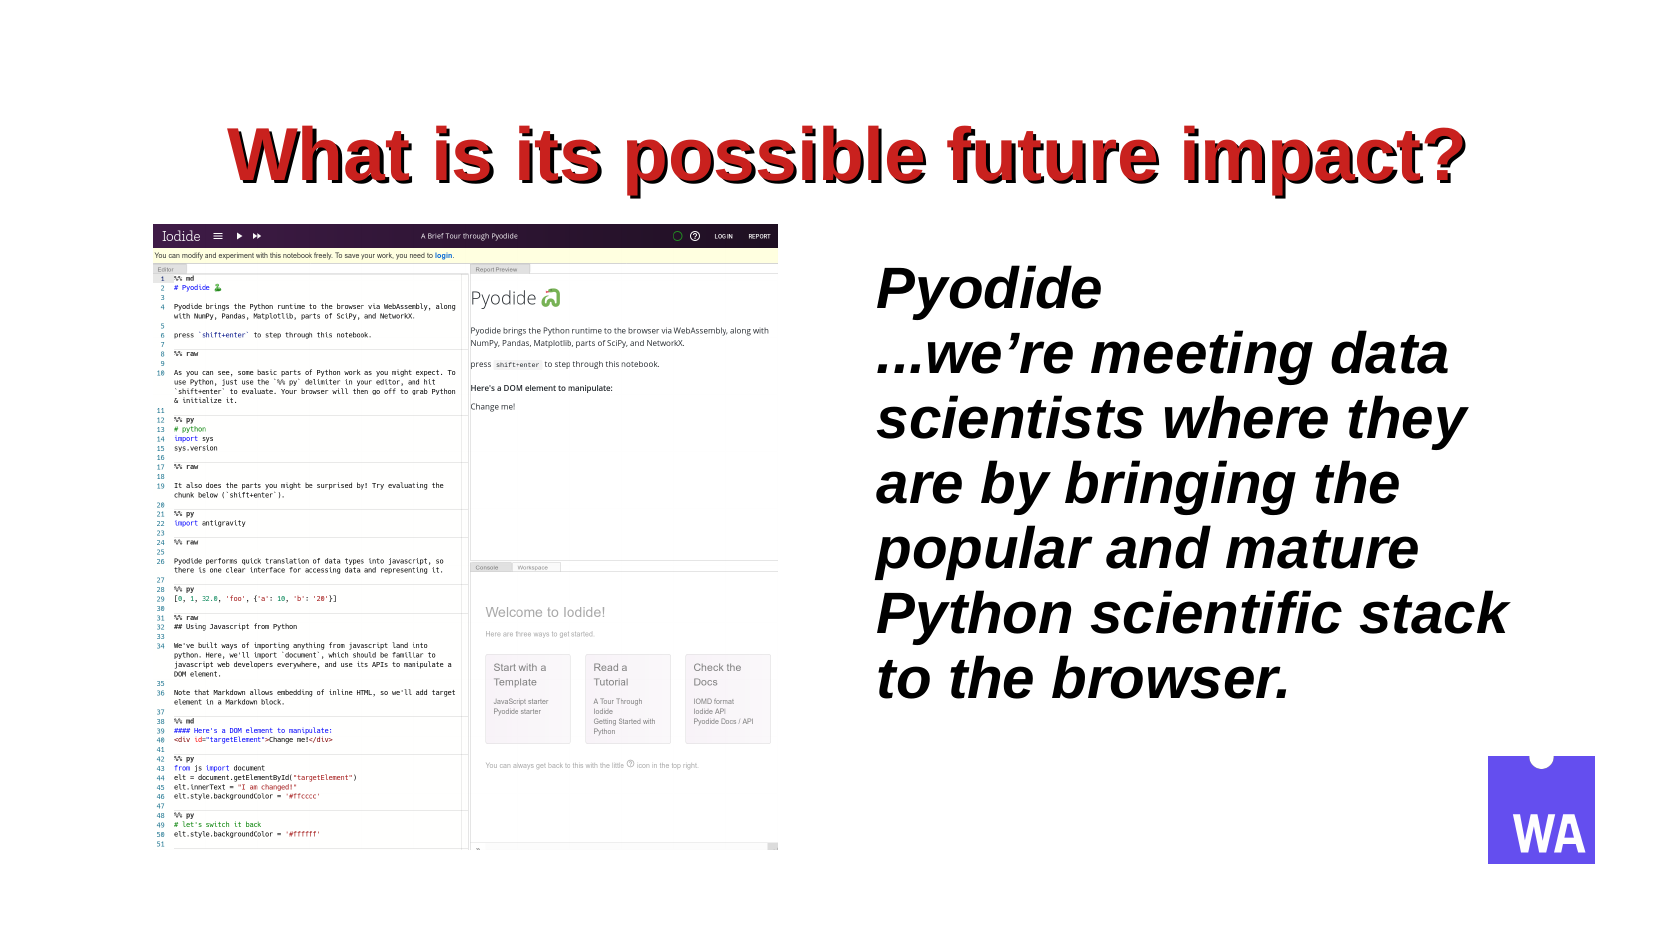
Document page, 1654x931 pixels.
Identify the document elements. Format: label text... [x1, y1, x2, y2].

text_box What is its possible future impact? [212, 104, 1501, 213]
picture [1488, 756, 1595, 864]
text_box Pyodide ...we’re meeting data scientists where they are by bringing the popular and mature Python scientific stack to the browser. [862, 248, 1548, 745]
picture [153, 224, 778, 850]
